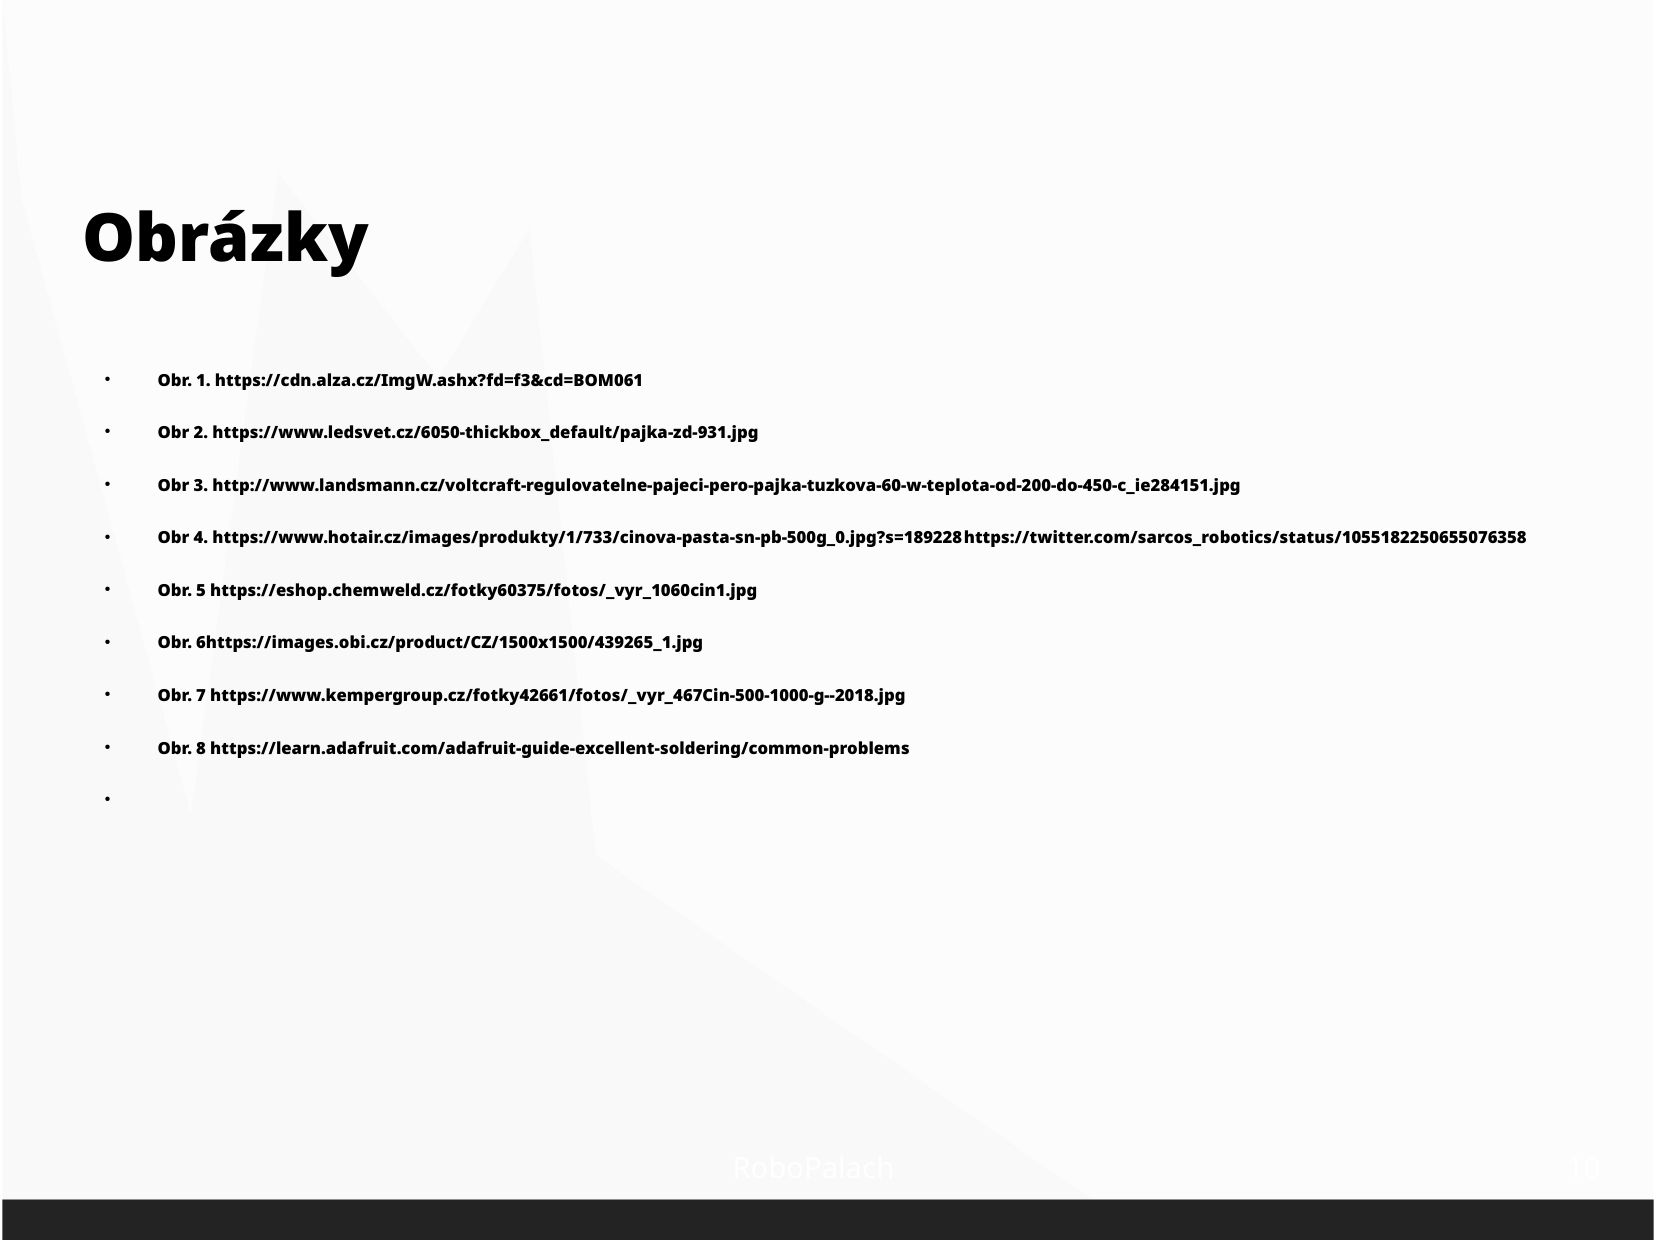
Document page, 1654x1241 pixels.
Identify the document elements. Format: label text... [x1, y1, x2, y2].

list Obr. 1. https://cdn.alza.cz/ImgW.ashx?fd=f3&cd=BOM061 Obr 2. https://www.ledsvet.cz/6050-thickbox_default/pajka-zd-931.jpg Obr 3. http://www.landsmann.cz/voltcraft-regulovatelne-pajeci-pero-pajka-tuzkova-60-w-teplota-od-200-do-450-c_ie284151.jpg Obr 4. https://www.hotair.cz/images/produkty/1/733/cinova-pasta-sn-pb-500g_0.jpg?s=189228https://twitter.com/sarcos_robotics/status/1055182250655076358 Obr. 5 https://eshop.chemweld.cz/fotky60375/fotos/_vyr_1060cin1.jpg Obr. 6https://images.obi.cz/product/CZ/1500x1500/439265_1.jpg Obr. 7 https://www.kempergroup.cz/fotky42661/fotos/_vyr_467Cin-500-1000-g--2018.jpg Obr. 8 https://learn.adafruit.com/adafruit-guide-excellent-soldering/common-problems [86, 368, 1576, 1088]
picture [2, 0, 1654, 1241]
title Obrázky [82, 132, 1571, 340]
